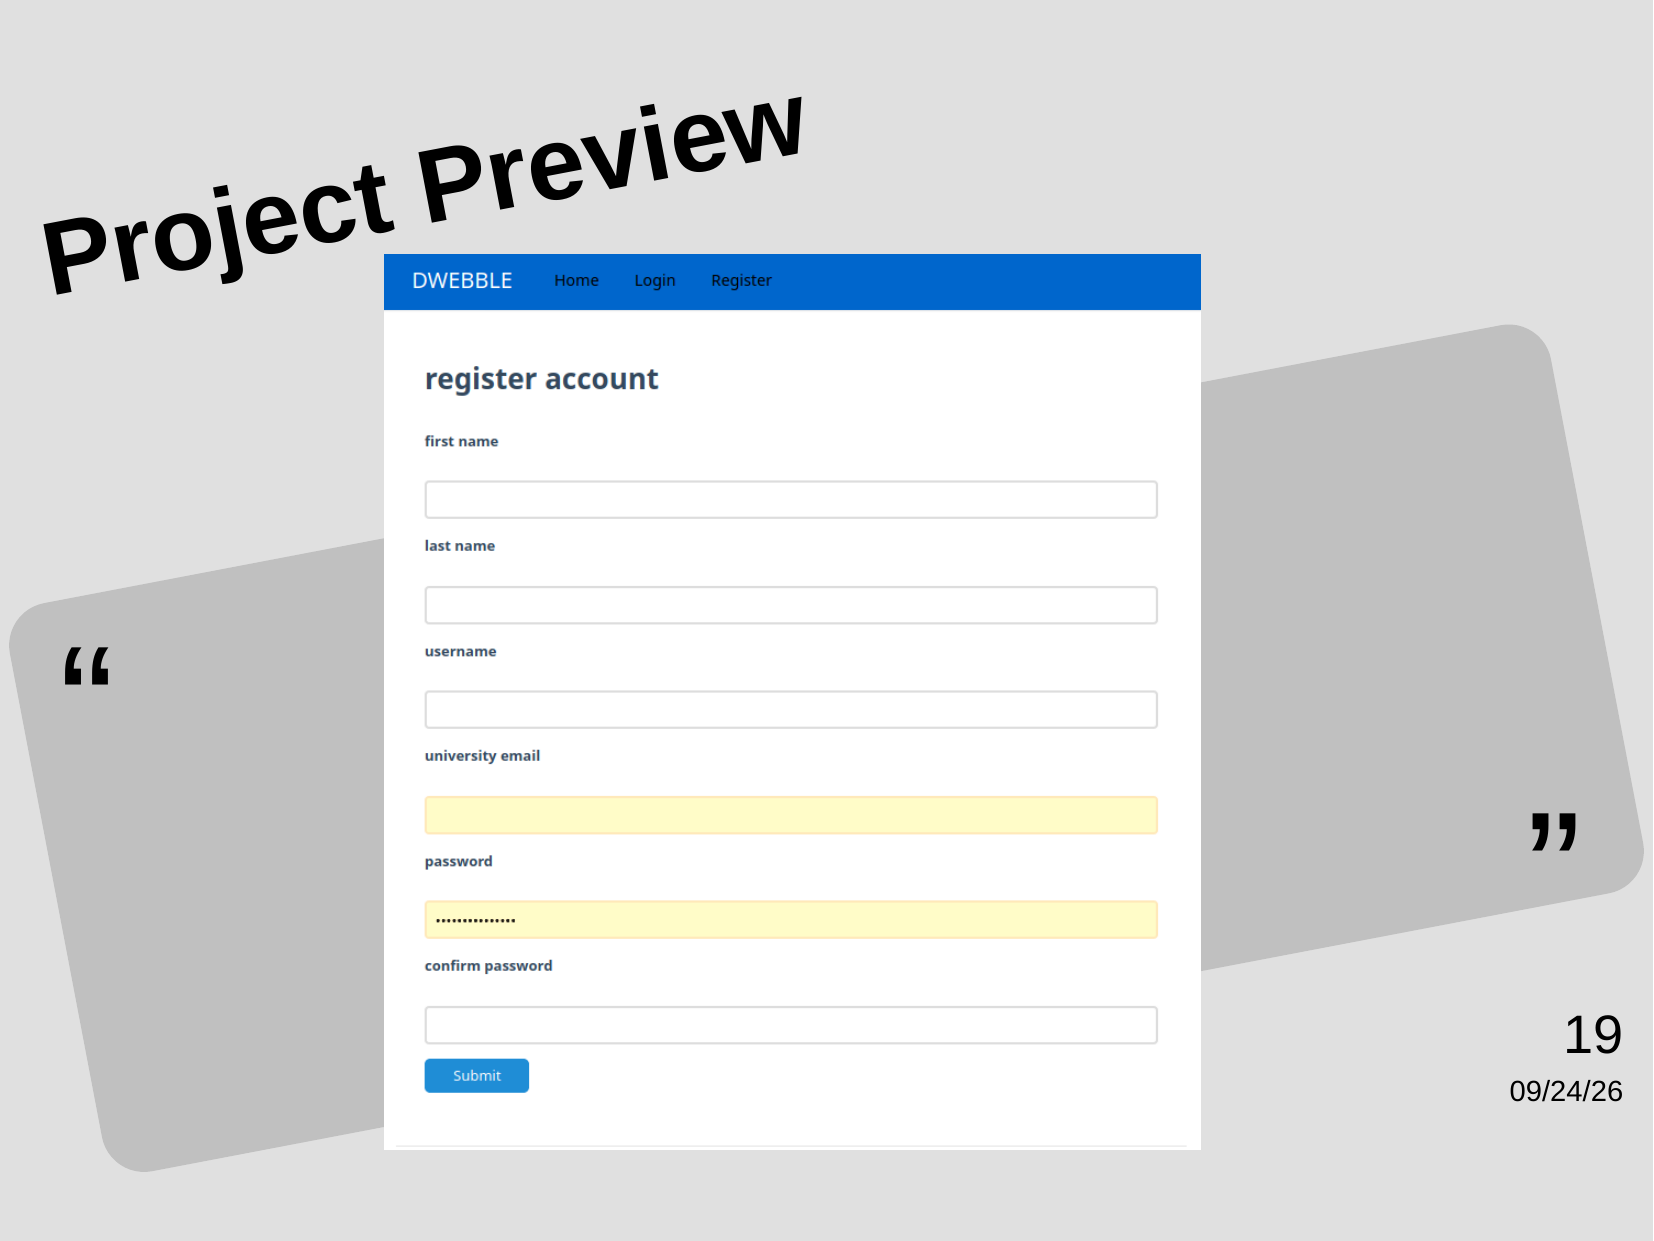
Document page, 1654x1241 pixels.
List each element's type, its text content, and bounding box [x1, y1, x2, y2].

title Project Preview [23, 0, 1524, 363]
picture [384, 254, 1201, 1150]
